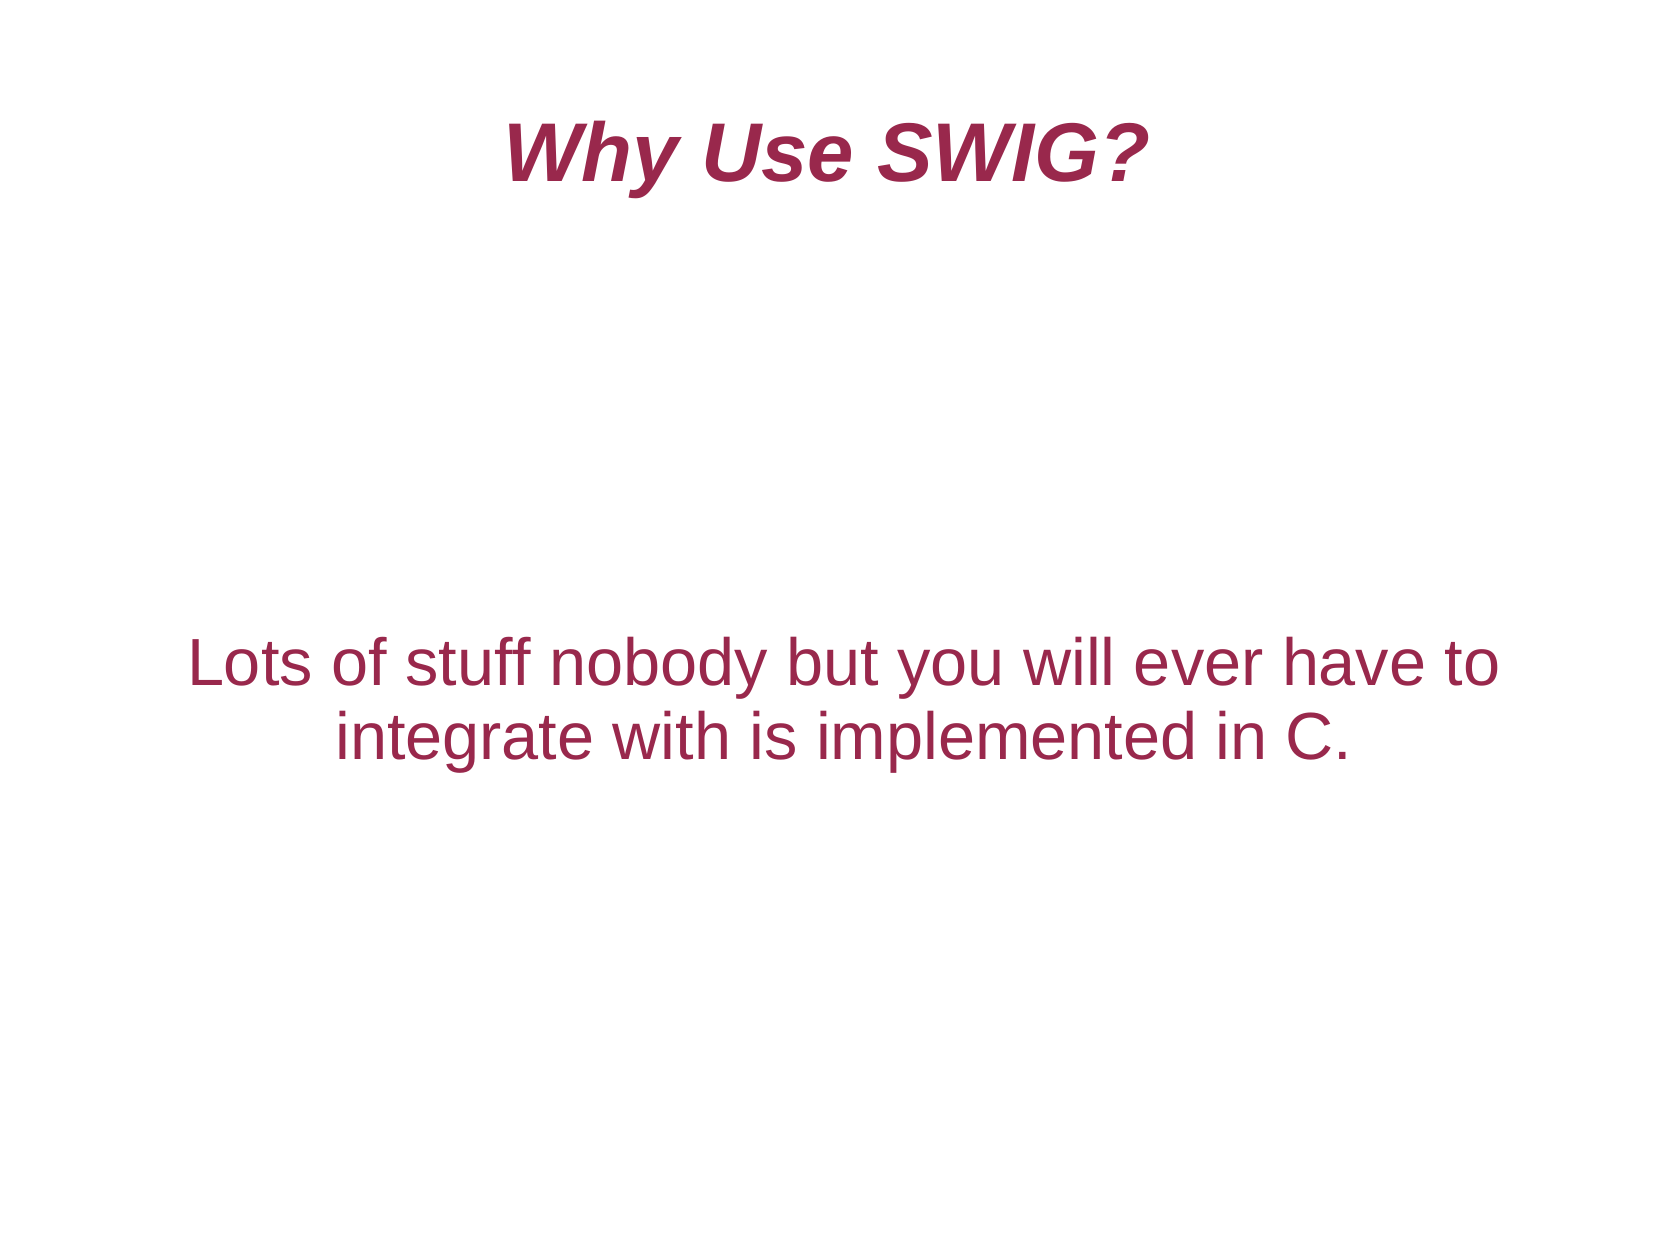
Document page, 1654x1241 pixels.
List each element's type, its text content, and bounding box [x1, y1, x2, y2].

title Why Use SWIG? [82, 49, 1571, 257]
subtitle Lots of stuff nobody but you will ever have to integrate with is implemented in C. [82, 290, 1571, 1109]
